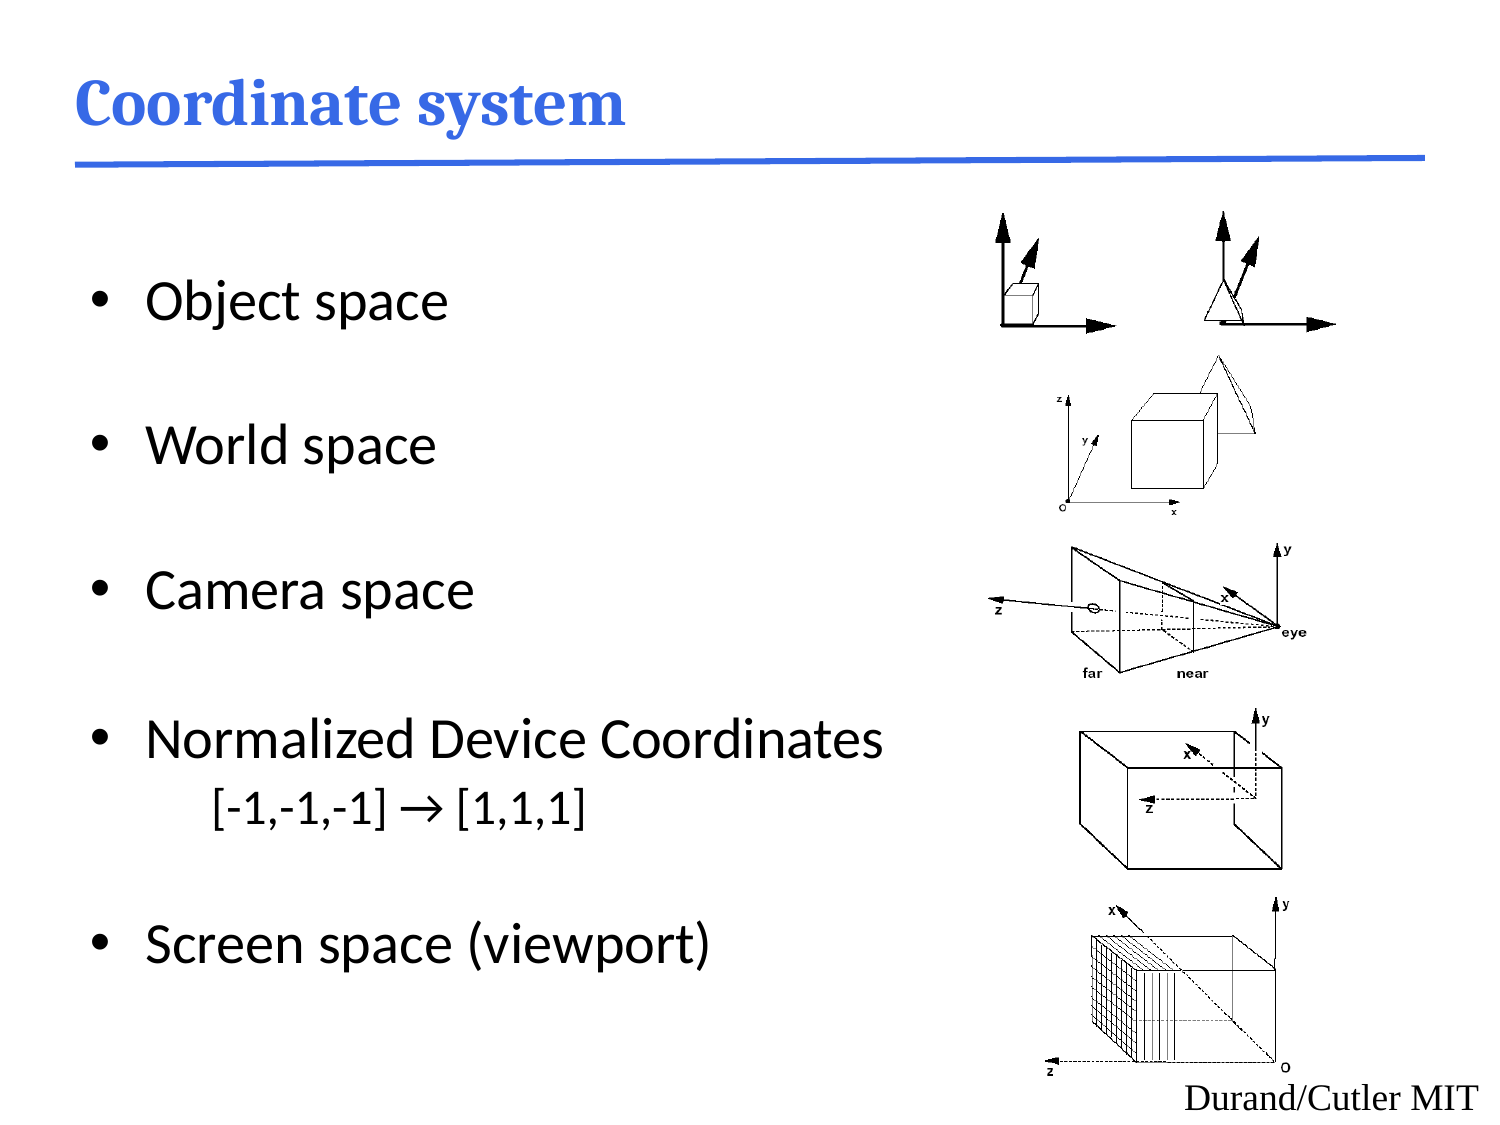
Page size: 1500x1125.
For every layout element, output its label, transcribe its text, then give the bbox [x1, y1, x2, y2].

text_box Object space World space Camera space Normalized Device Coordinates [-1,-1,-1] → [1,1,1] Screen space (viewport) [74, 262, 1114, 1006]
picture [974, 522, 1314, 682]
text_box Durand/Cutler MIT [935, 1066, 1495, 1124]
picture [1018, 886, 1313, 1083]
picture [1050, 700, 1311, 882]
picture [1114, 346, 1280, 518]
title Coordinate system [75, 9, 1351, 198]
picture [989, 204, 1345, 341]
